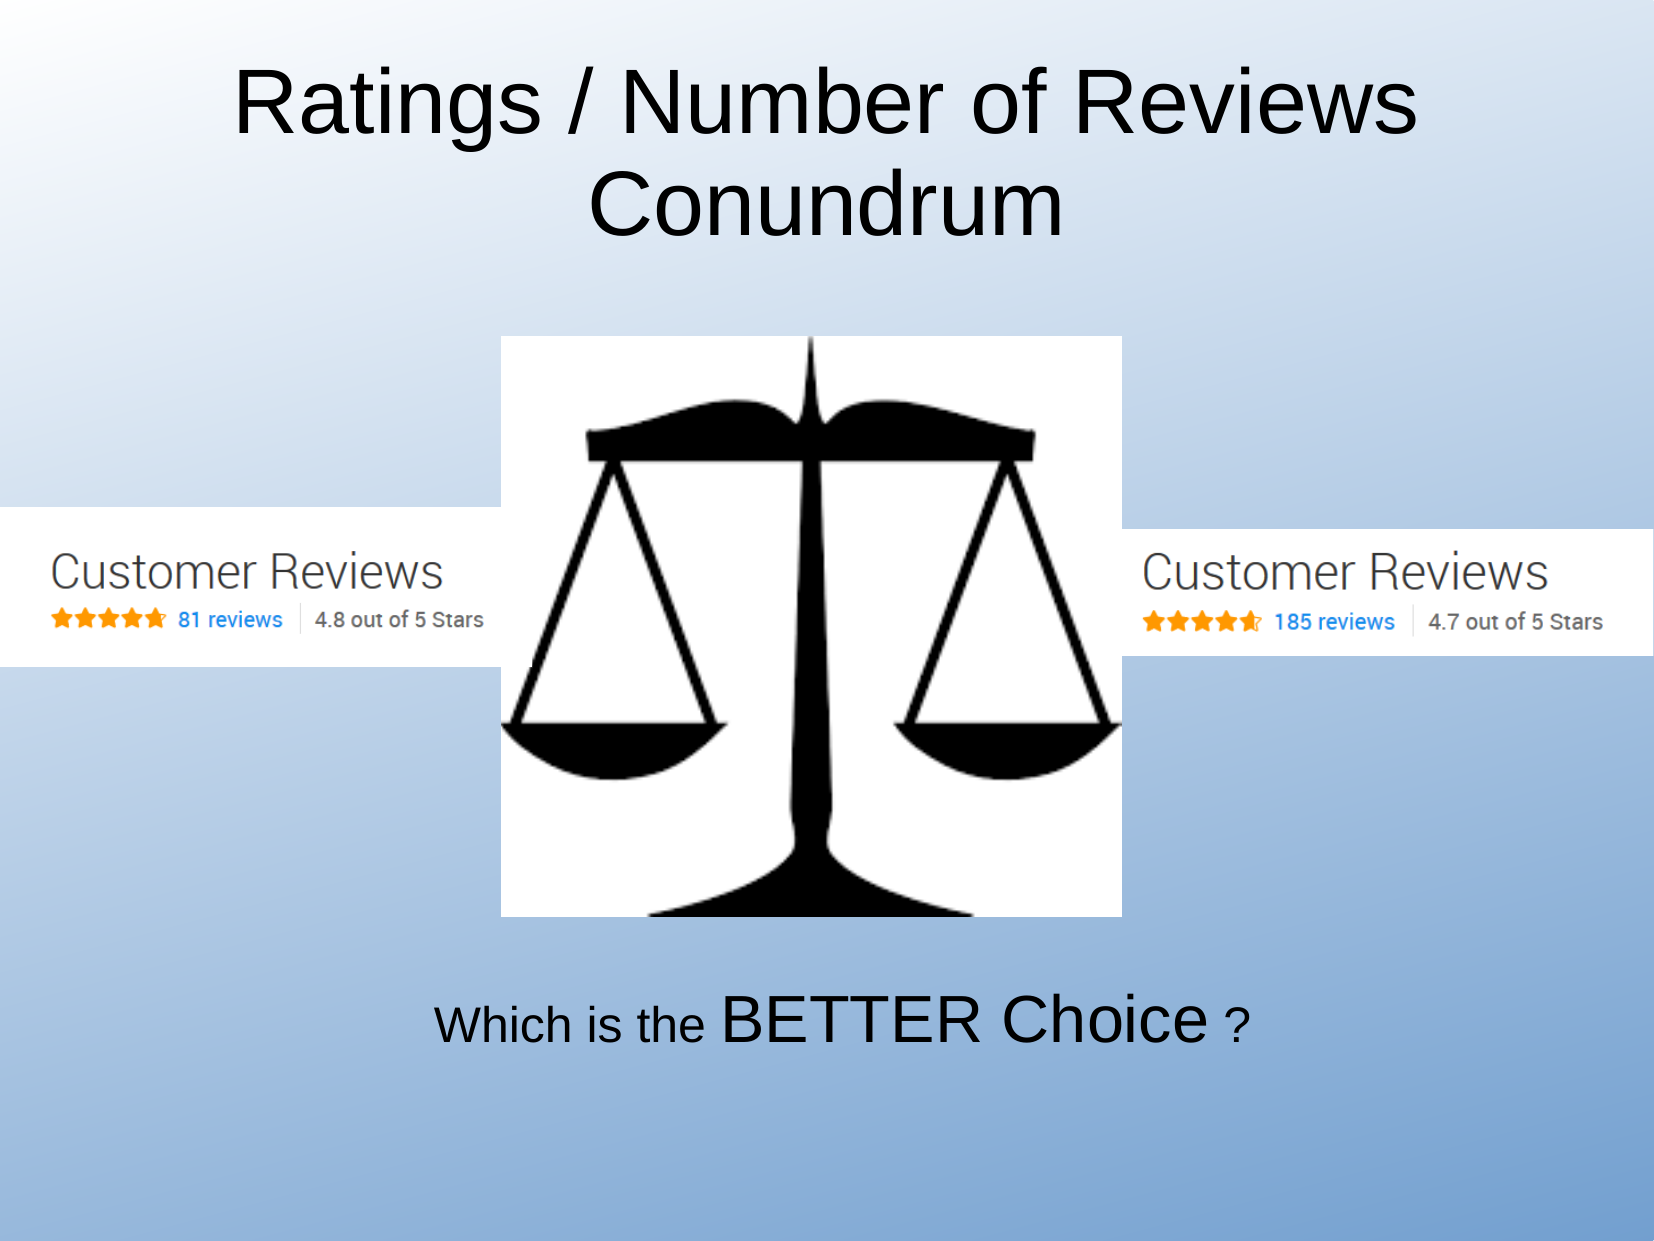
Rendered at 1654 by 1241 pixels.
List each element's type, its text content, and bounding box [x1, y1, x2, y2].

picture [0, 336, 1654, 917]
text_box Which is the BETTER Choice ? [419, 974, 1306, 1101]
title Ratings / Number of Reviews Conundrum [82, 49, 1571, 257]
